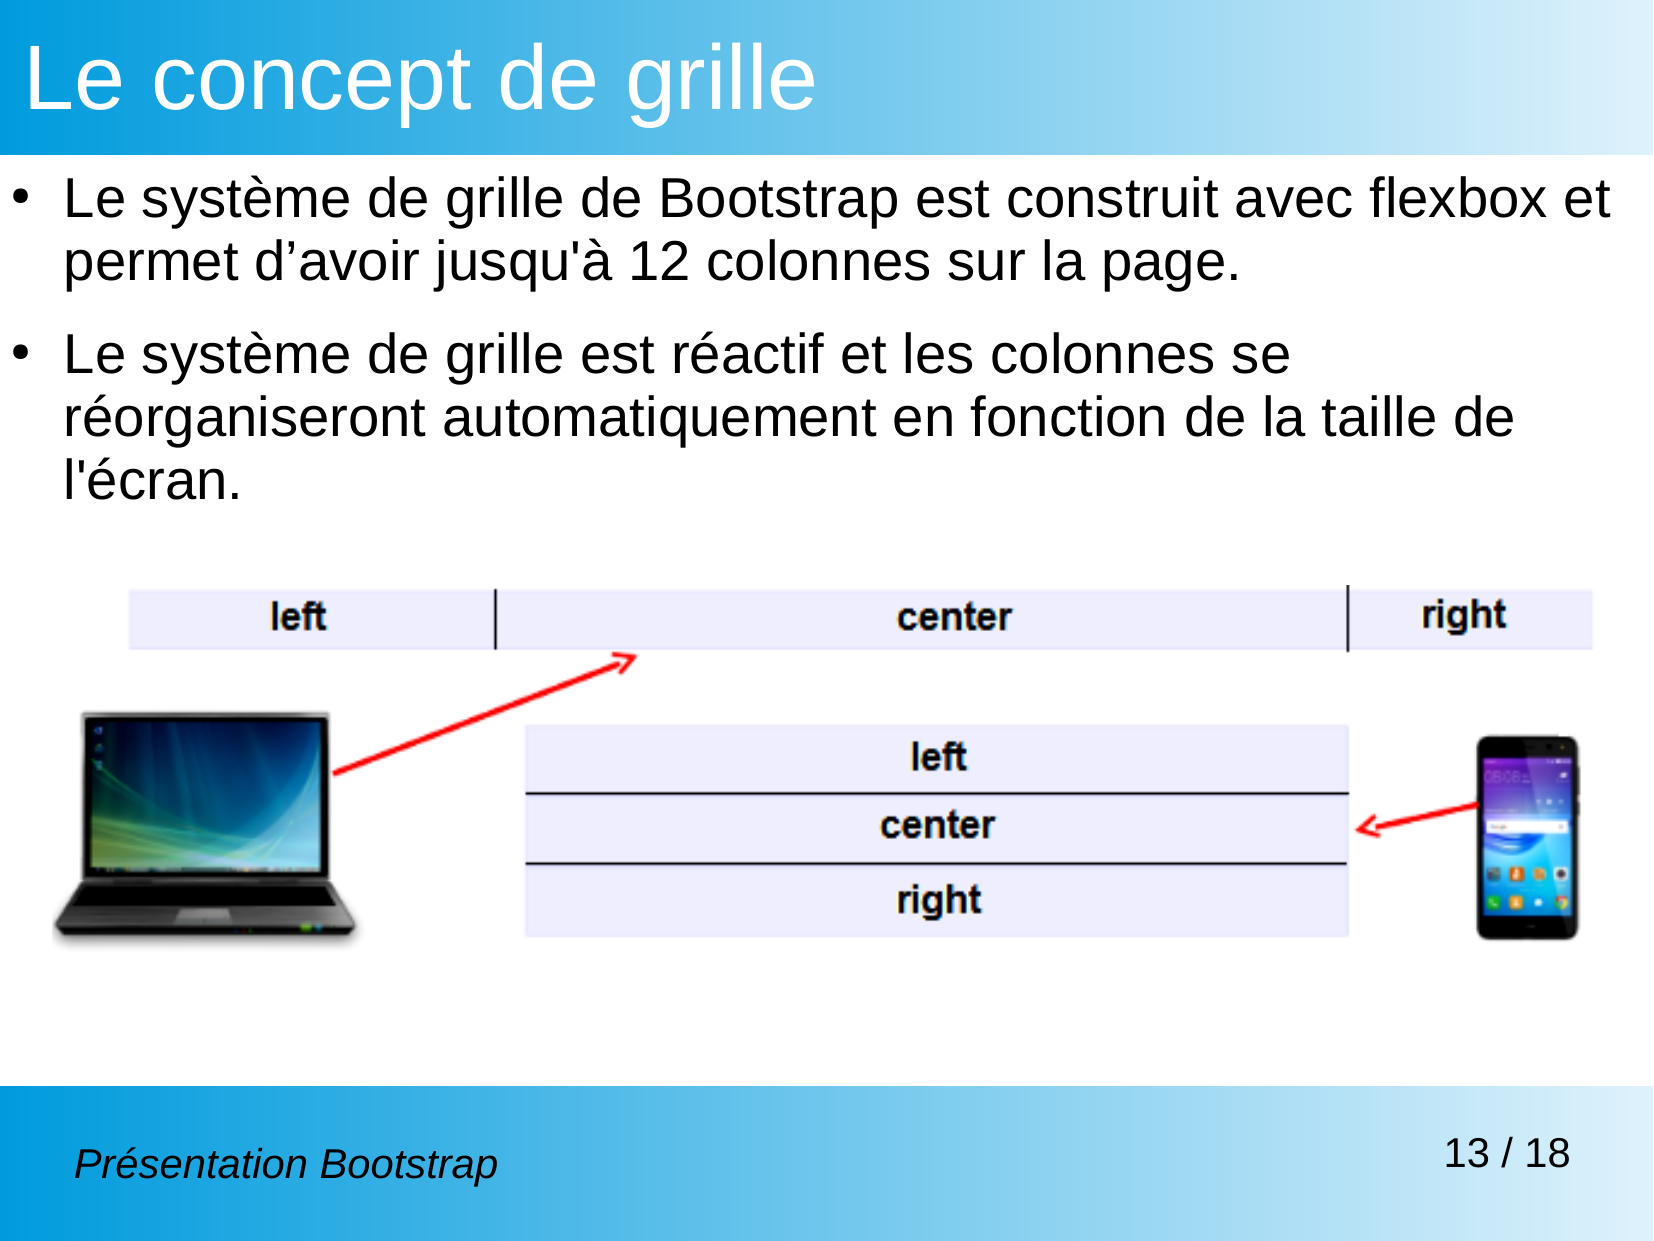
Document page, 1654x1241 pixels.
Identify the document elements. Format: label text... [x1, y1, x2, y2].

title Le concept de grille [23, 25, 1512, 130]
picture [52, 585, 1605, 955]
list Le système de grille de Bootstrap est construit avec flexbox et permet d’avoir jusqu'à 12 colonnes sur la page. Le système de grille est réactif et les colonnes se réorganiseront automatiquement en fonction de la taille de l'écran. [0, 166, 1639, 517]
